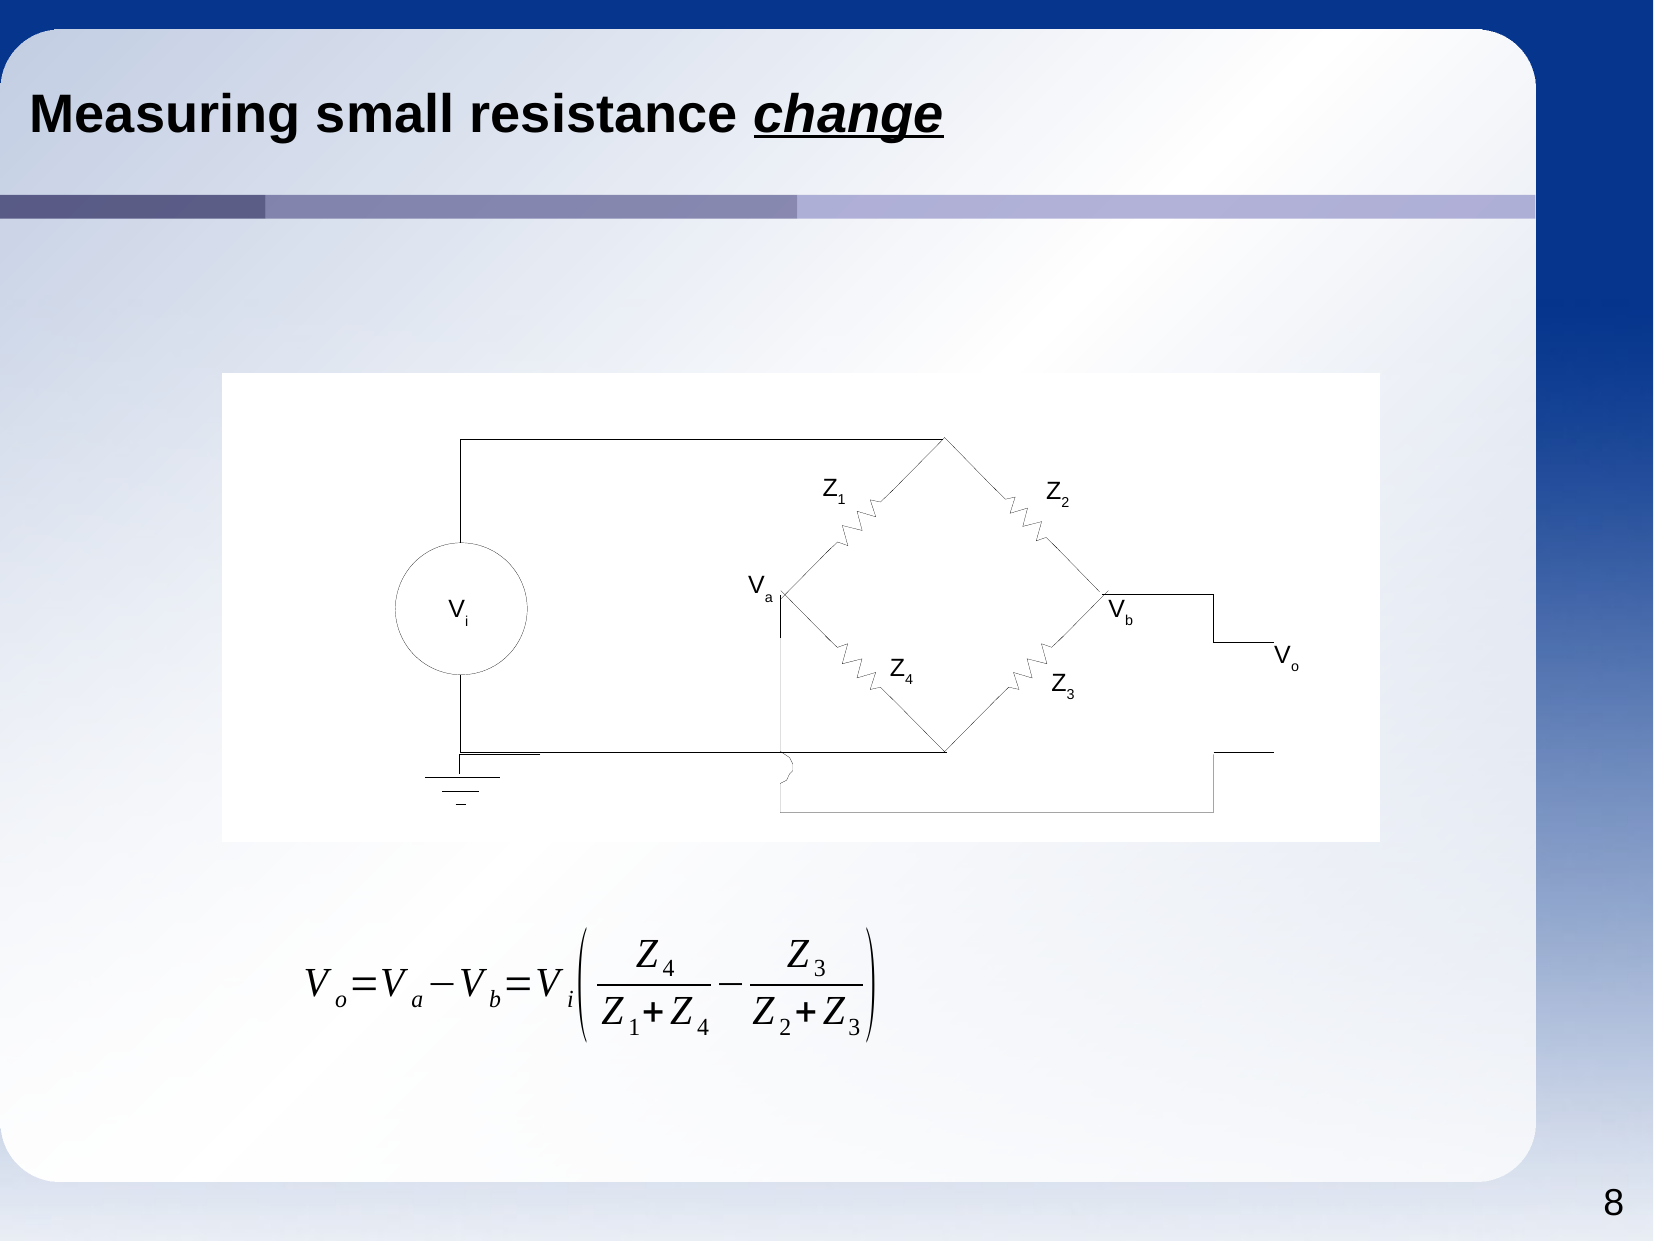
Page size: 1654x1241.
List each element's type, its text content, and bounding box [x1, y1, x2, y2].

title Measuring small resistance change [29, 49, 1506, 178]
chart [297, 925, 890, 1046]
picture [0, 0, 1654, 1241]
chart [222, 372, 1380, 842]
